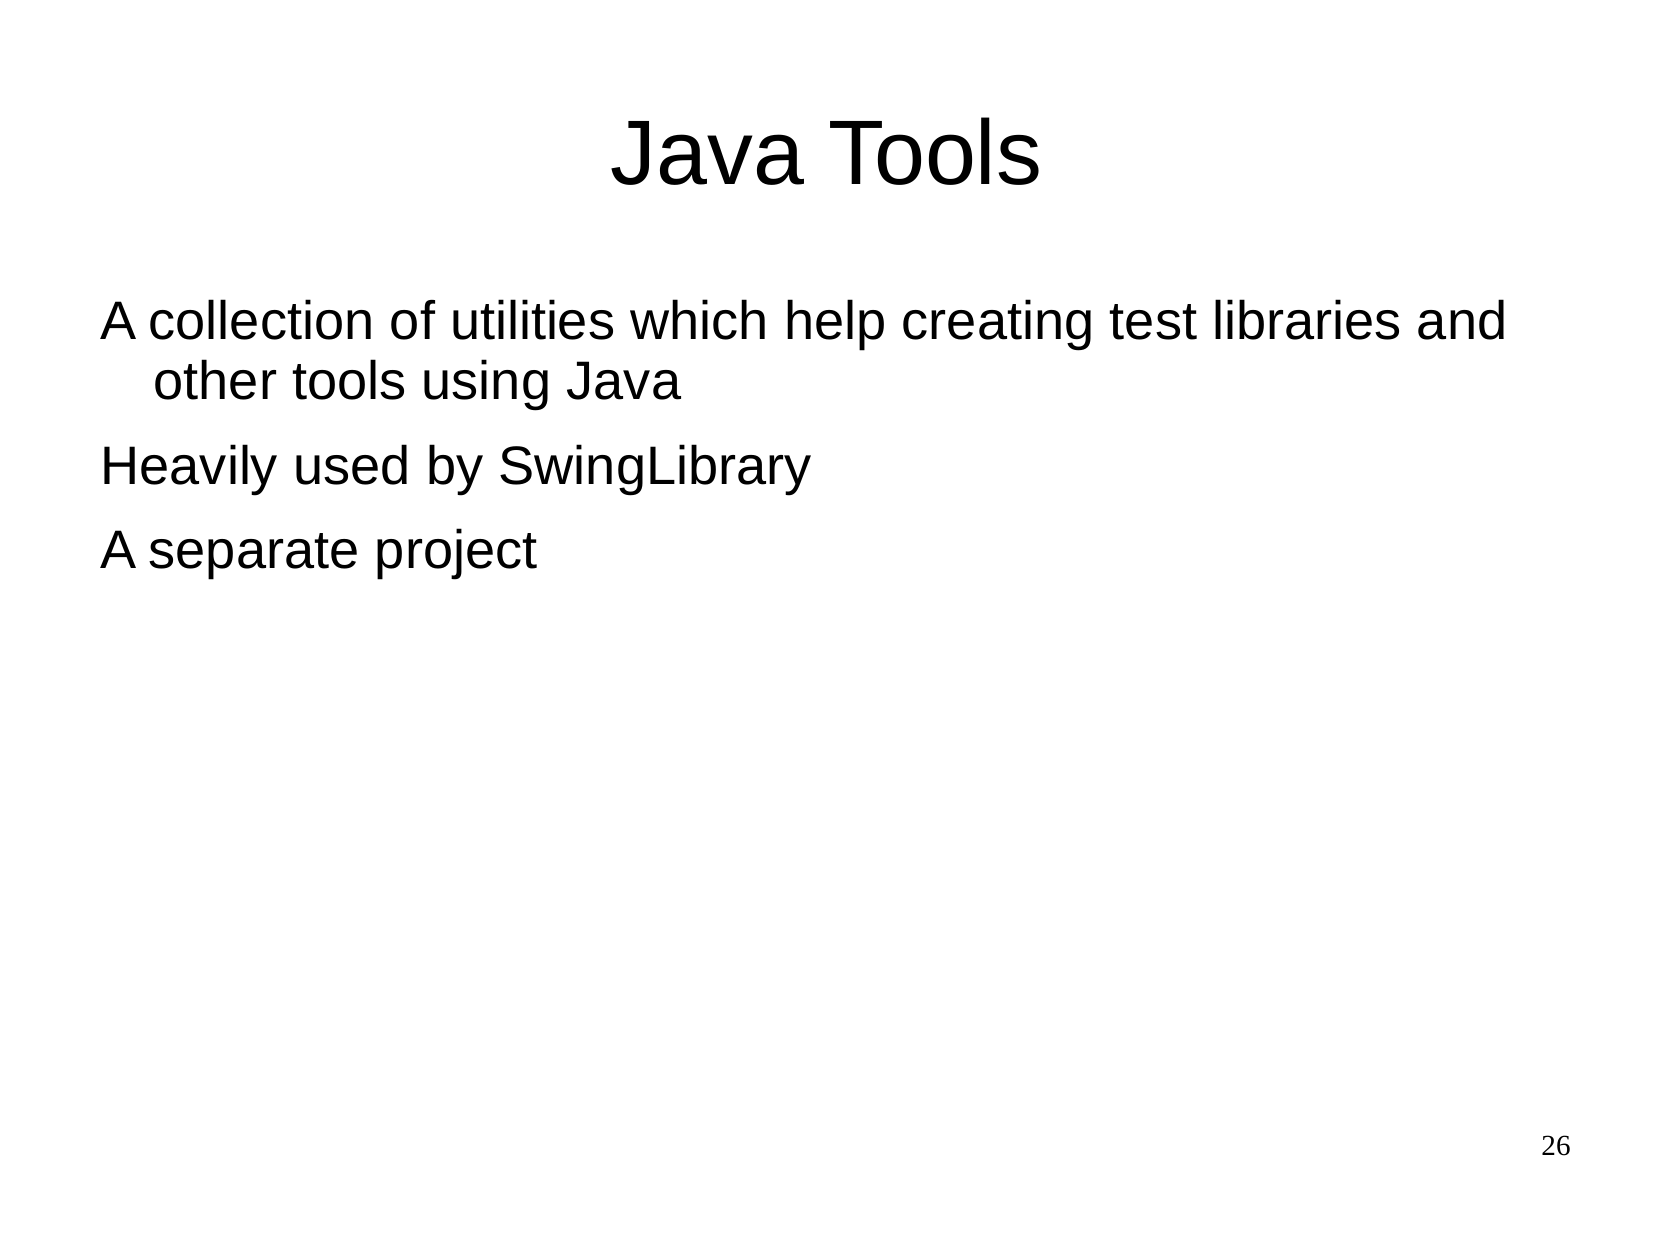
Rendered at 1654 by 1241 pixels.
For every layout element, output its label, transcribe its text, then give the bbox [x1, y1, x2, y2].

list A collection of utilities which help creating test libraries and other tools using Java Heavily used by SwingLibrary A separate project [82, 290, 1571, 1094]
title Java Tools [82, 56, 1571, 250]
